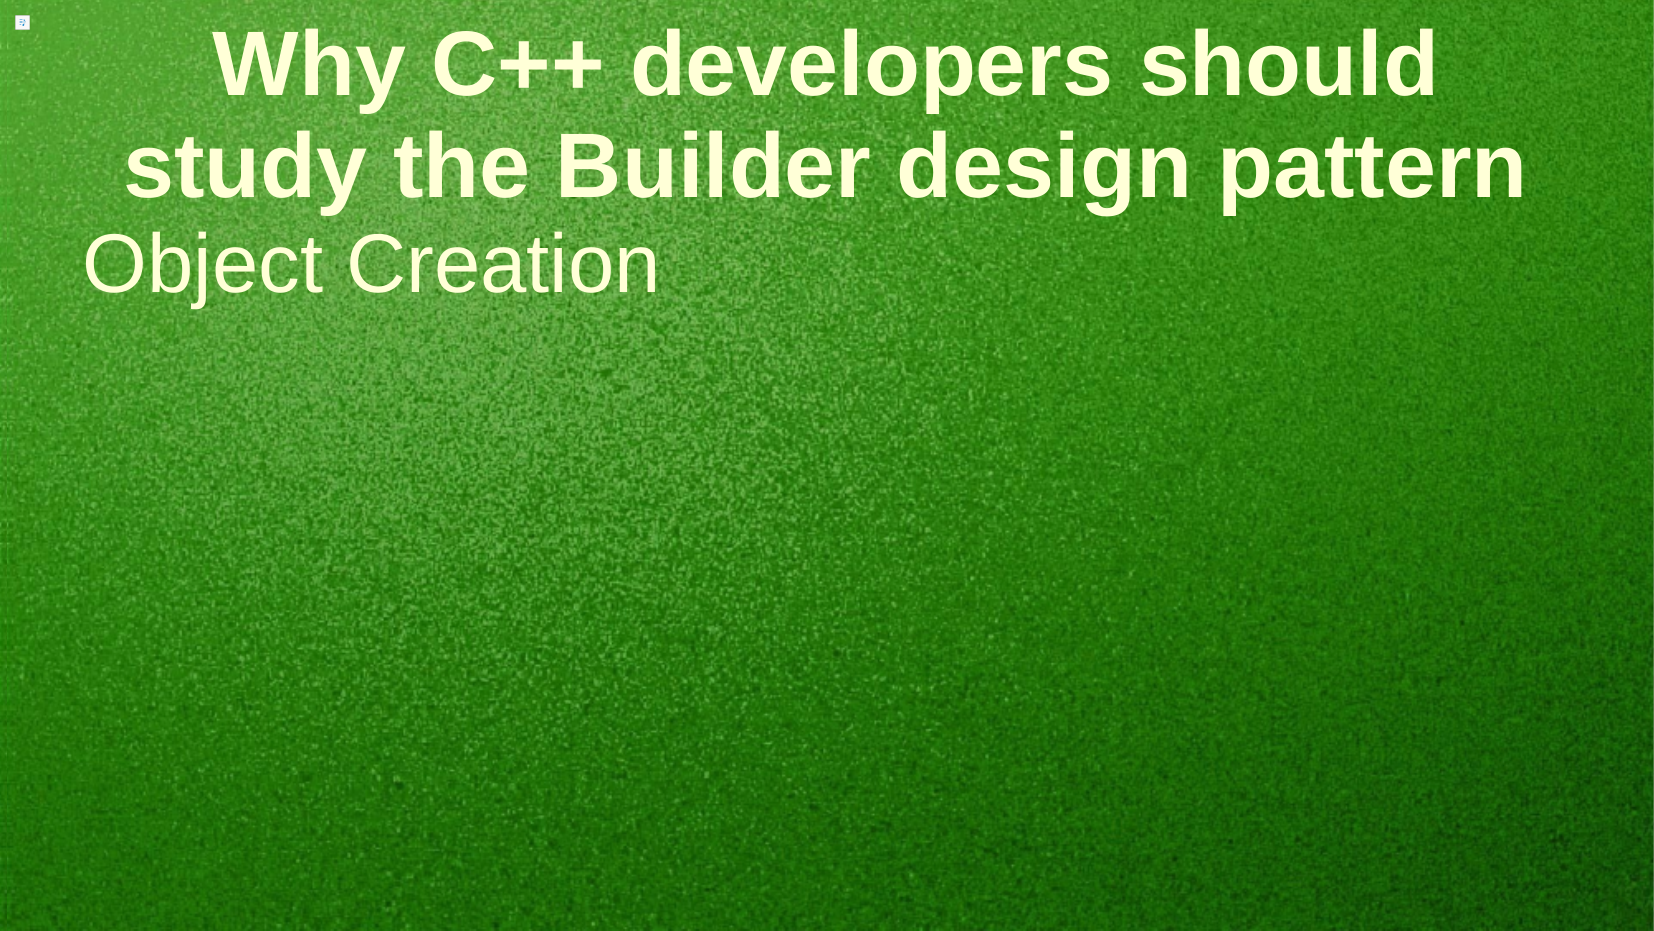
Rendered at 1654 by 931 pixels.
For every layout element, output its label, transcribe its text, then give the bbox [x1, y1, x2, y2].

subtitle Object Creation [82, 217, 1571, 869]
picture [0, 0, 1654, 931]
text_box [15, 15, 31, 31]
title Why C++ developers should study the Builder design pattern [82, 12, 1571, 217]
